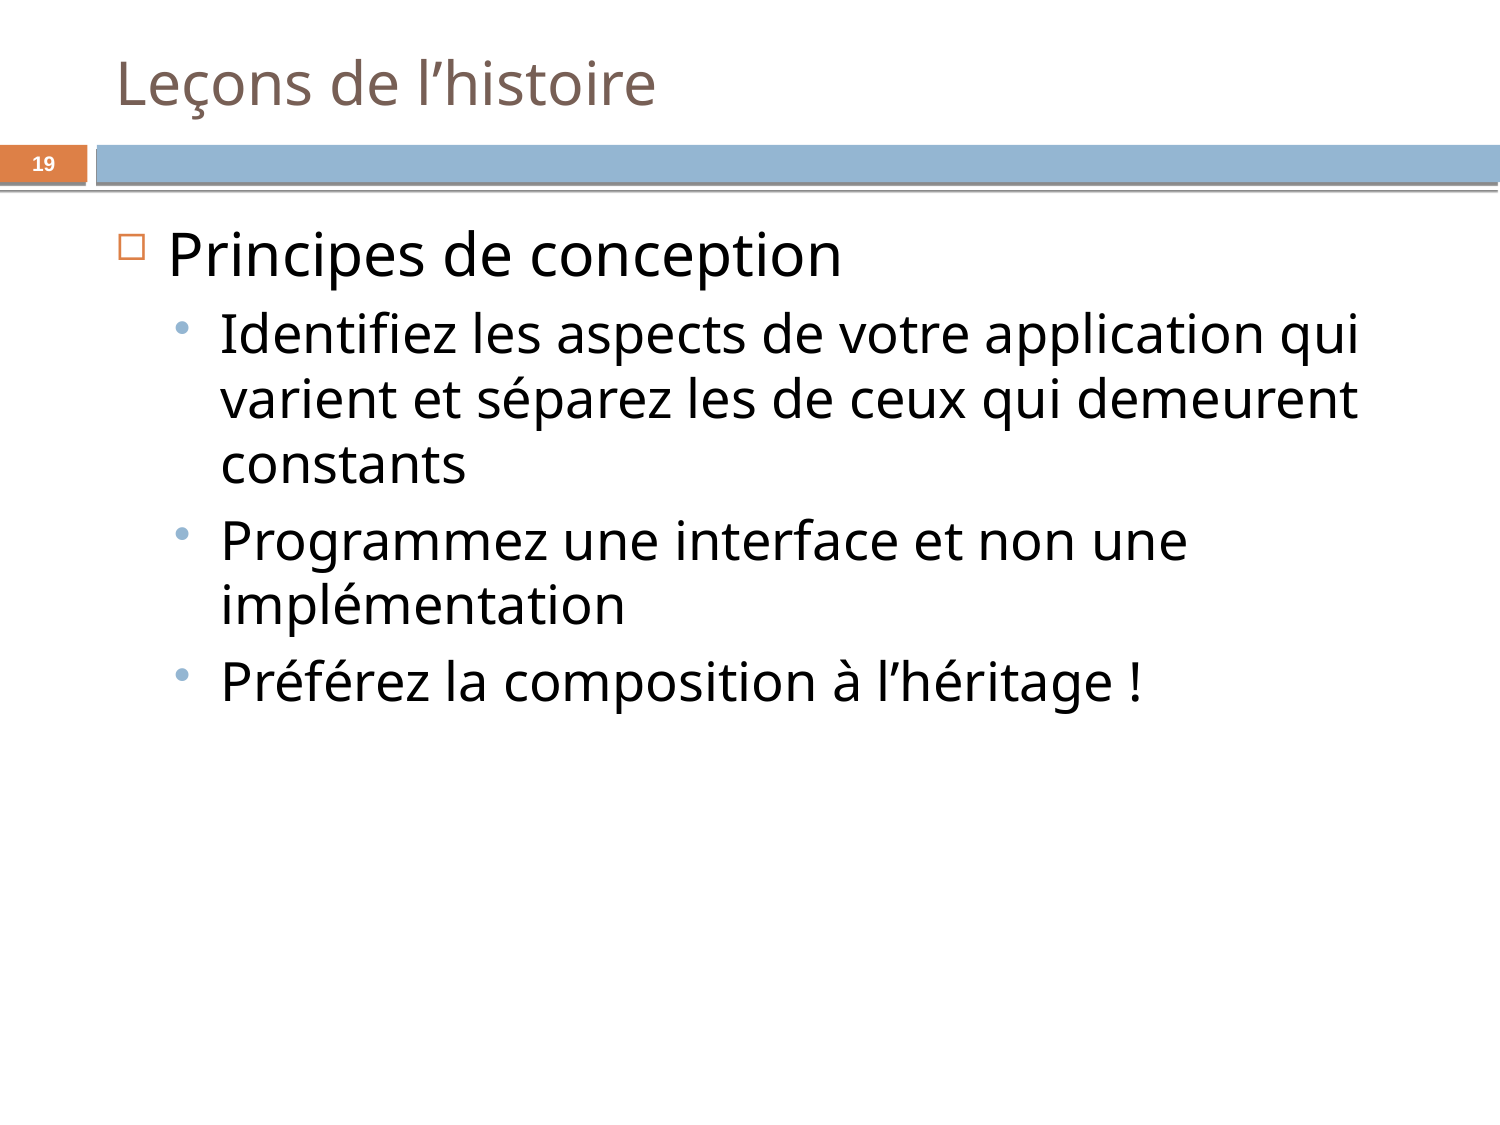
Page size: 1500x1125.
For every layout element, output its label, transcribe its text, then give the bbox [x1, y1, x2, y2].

slide_number <numéro> [0, 143, 88, 184]
list Principes de conception Identifiez les aspects de votre application qui varient et séparez les de ceux qui demeurent constants Programmez une interface et non une implémentation Préférez la composition à l’héritage ! [100, 208, 1438, 1000]
title Leçons de l’histoire [100, 37, 1438, 126]
